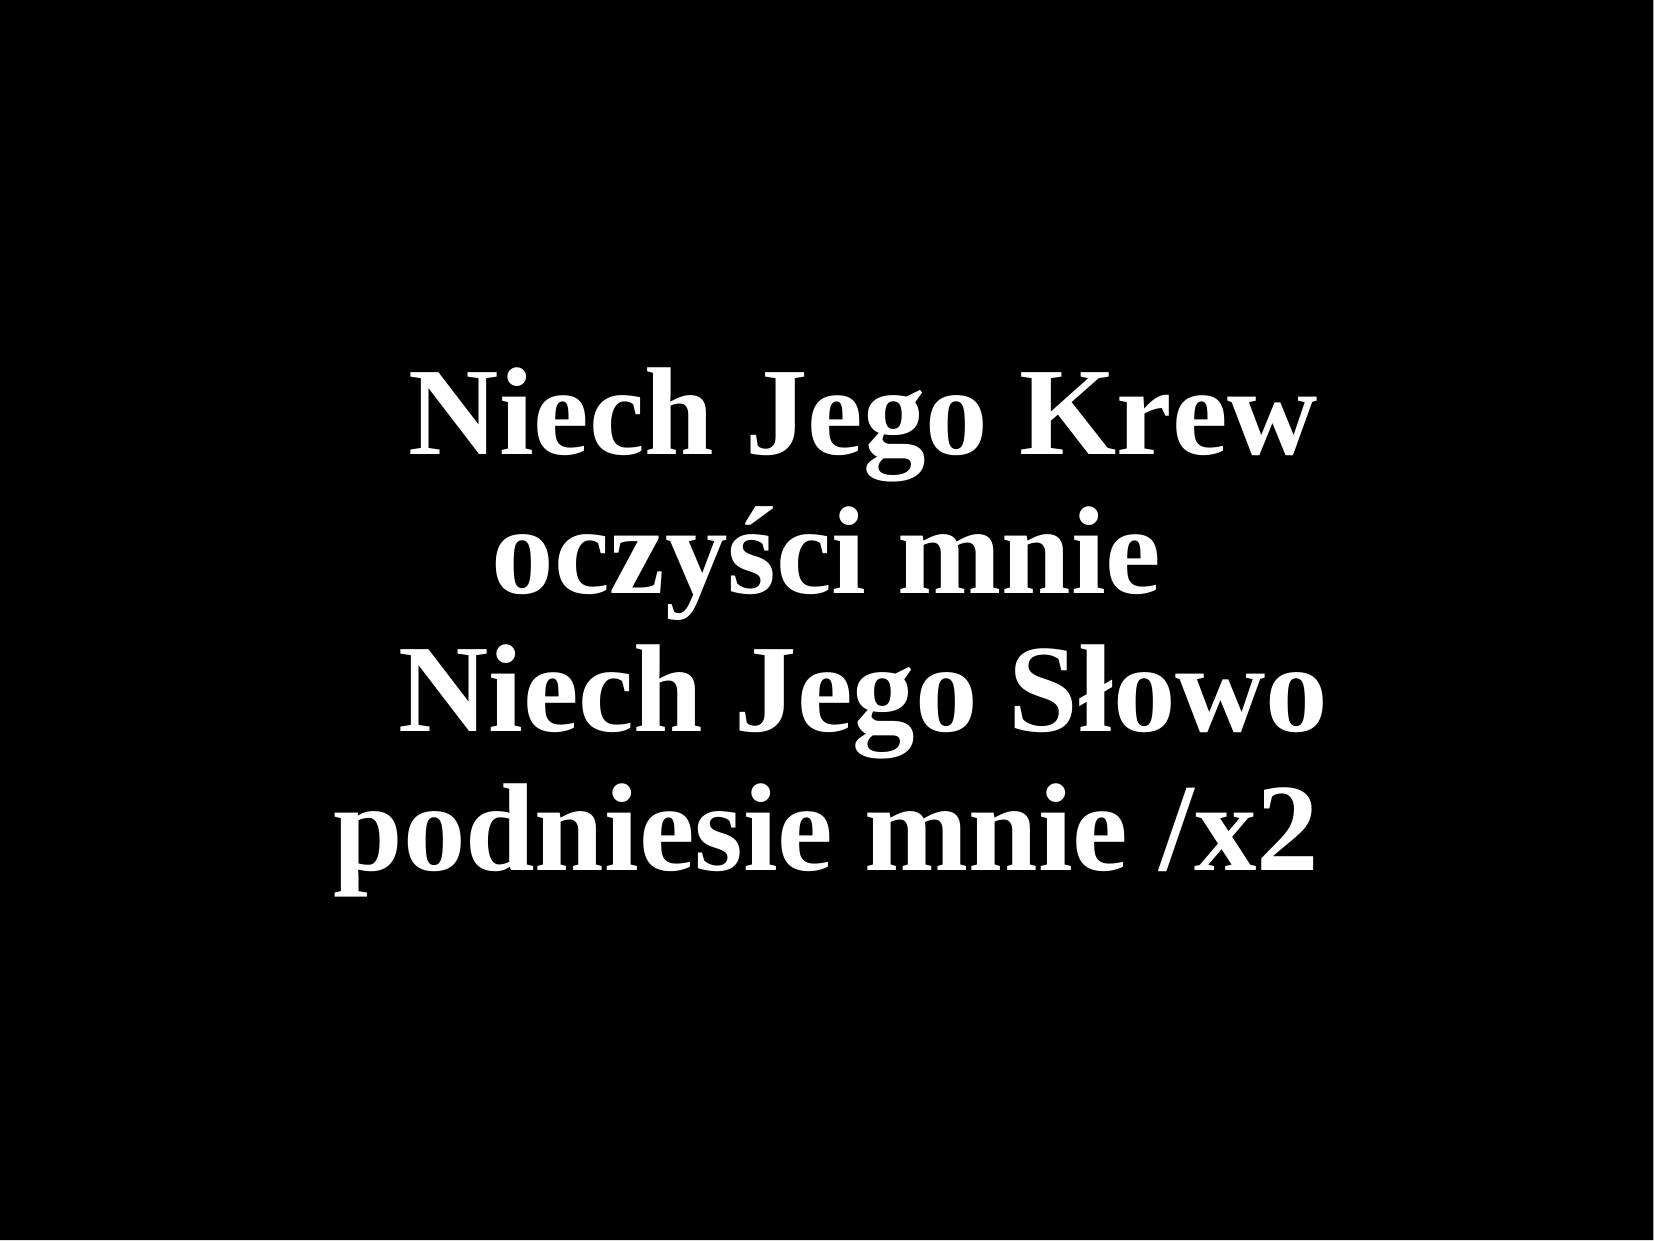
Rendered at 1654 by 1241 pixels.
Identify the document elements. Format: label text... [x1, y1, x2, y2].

title Niech Jego Krew oczyści mnie Niech Jego Słowo podniesie mnie /x2 [0, 0, 1654, 1241]
